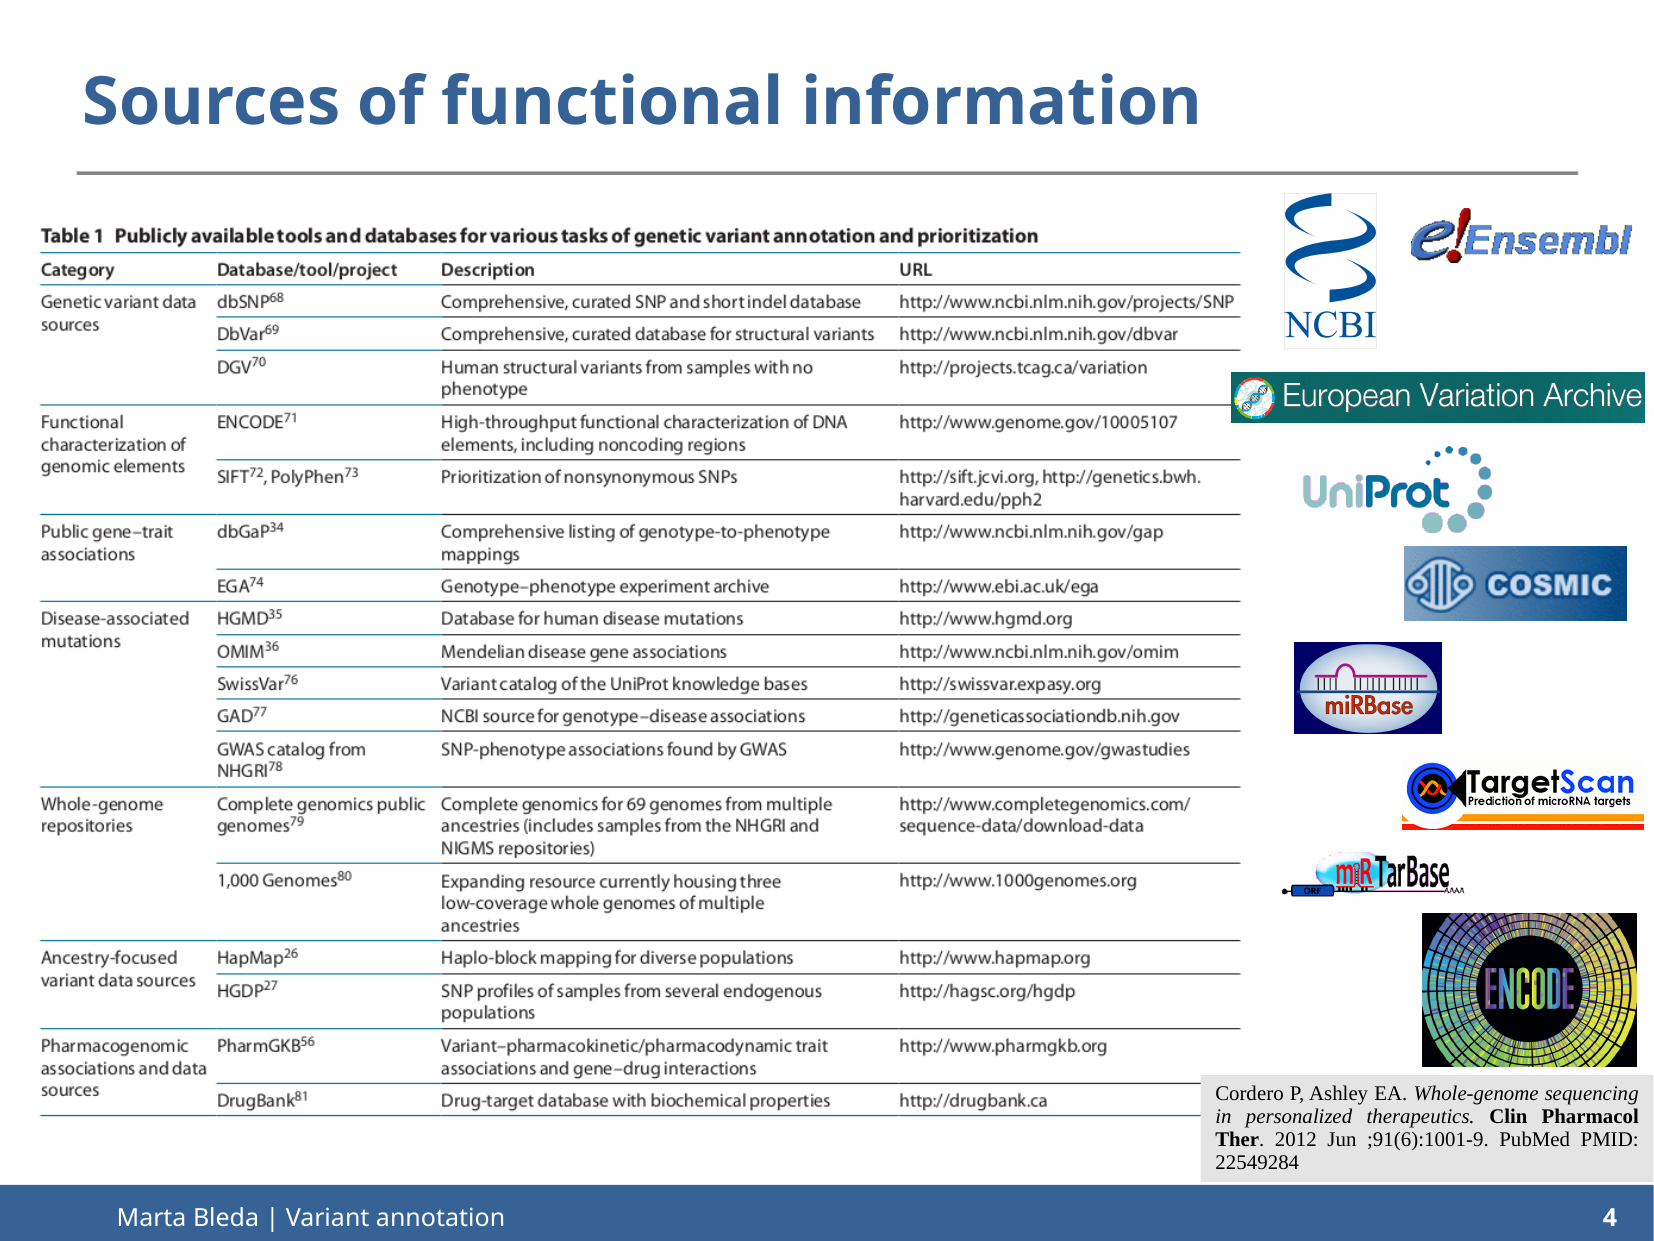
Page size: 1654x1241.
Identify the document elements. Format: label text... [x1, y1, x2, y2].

title Sources of functional information [82, 49, 1571, 148]
picture [1303, 446, 1492, 533]
picture [1411, 208, 1637, 263]
picture [35, 220, 1645, 1121]
picture [1422, 913, 1637, 1067]
picture [1270, 759, 1644, 903]
picture [1284, 193, 1377, 350]
text_box Cordero P, Ashley EA. Whole-genome sequencing in personalized therapeutics. Clin Pharmacol Ther. 2012 Jun ;91(6):1001-9. PubMed PMID: 22549284 [1200, 1075, 1654, 1182]
picture [74, 170, 1580, 175]
picture [1294, 642, 1442, 734]
picture [1404, 546, 1627, 621]
